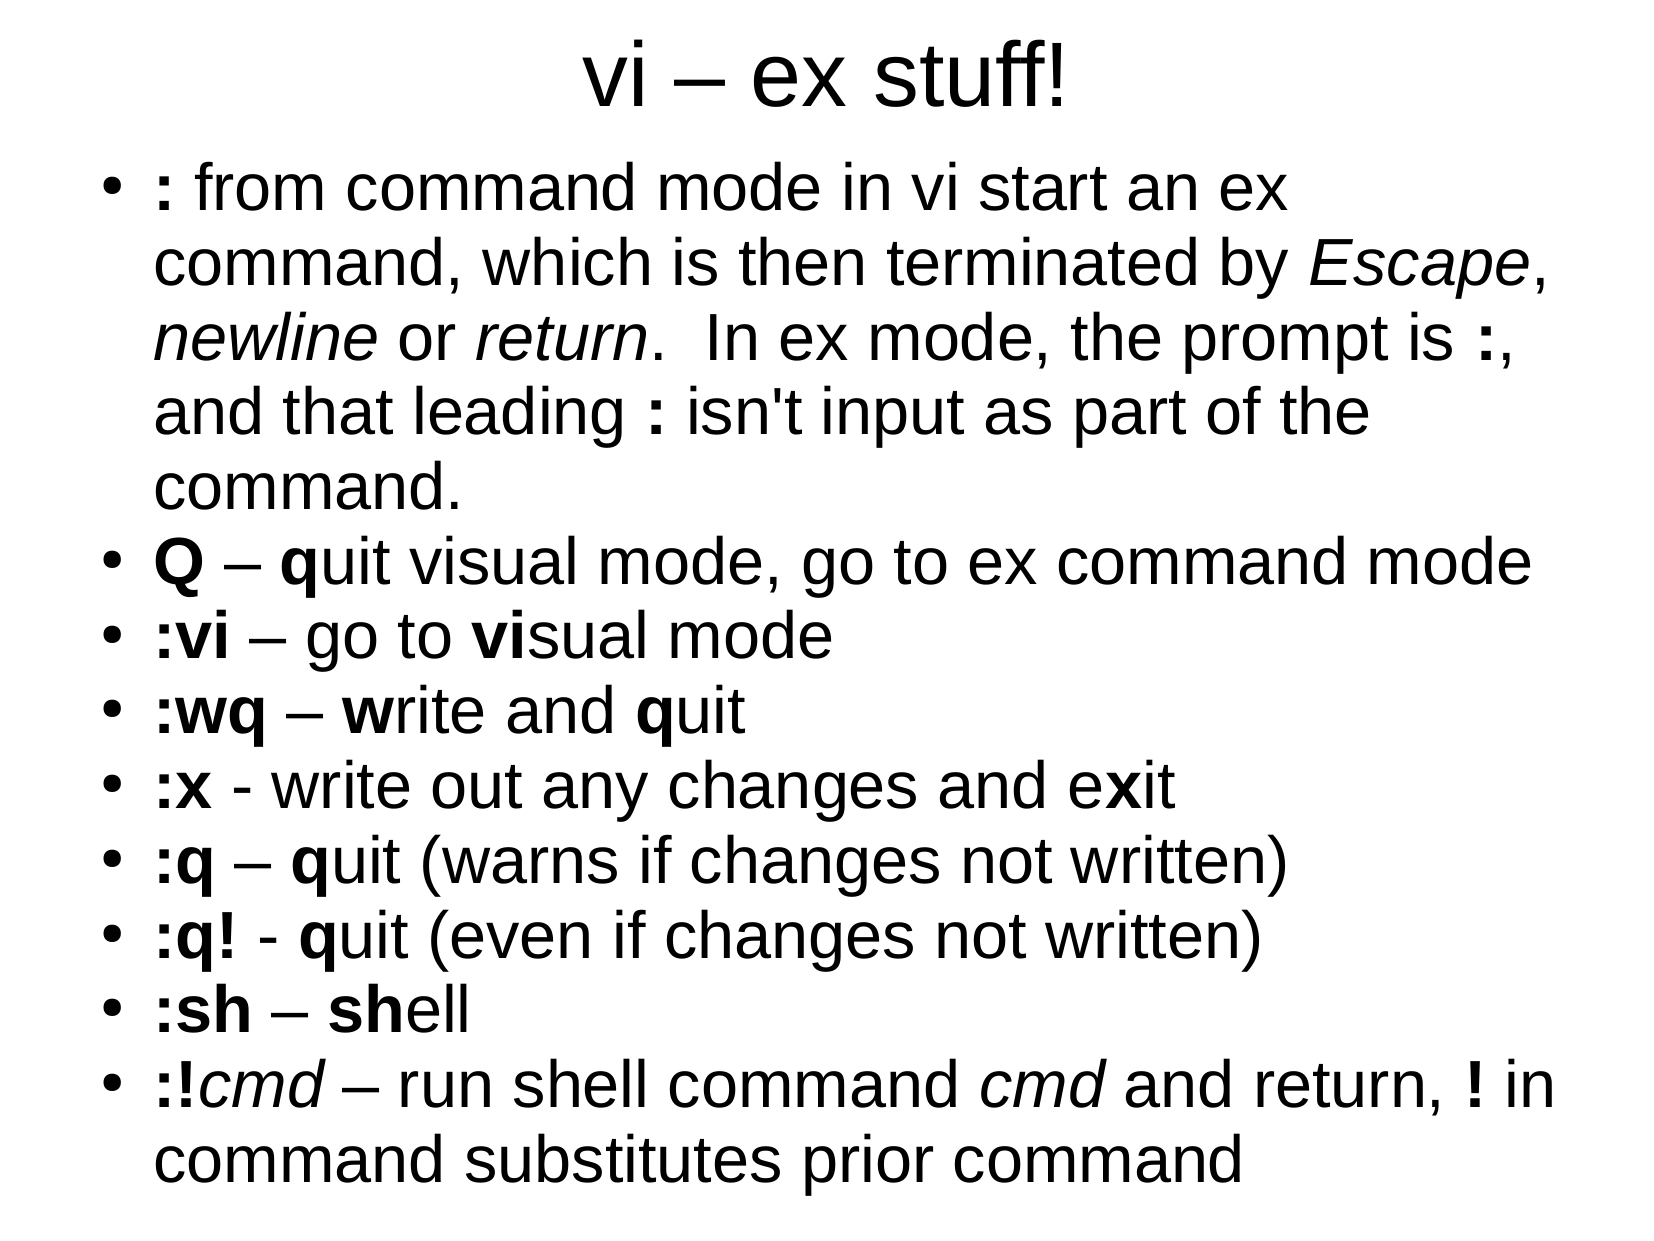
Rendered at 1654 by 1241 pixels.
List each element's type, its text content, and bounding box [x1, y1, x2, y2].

list : from command mode in vi start an ex command, which is then terminated by Escape, newline or return. In ex mode, the prompt is :, and that leading : isn't input as part of the command. Q – quit visual mode, go to ex command mode :vi – go to visual mode :wq – write and quit :x - write out any changes and exit :q – quit (warns if changes not written) :q! - quit (even if changes not written) :sh – shell :!cmd – run shell command cmd and return, ! in command substitutes prior command [82, 150, 1571, 1235]
title vi – ex stuff! [82, 0, 1571, 150]
